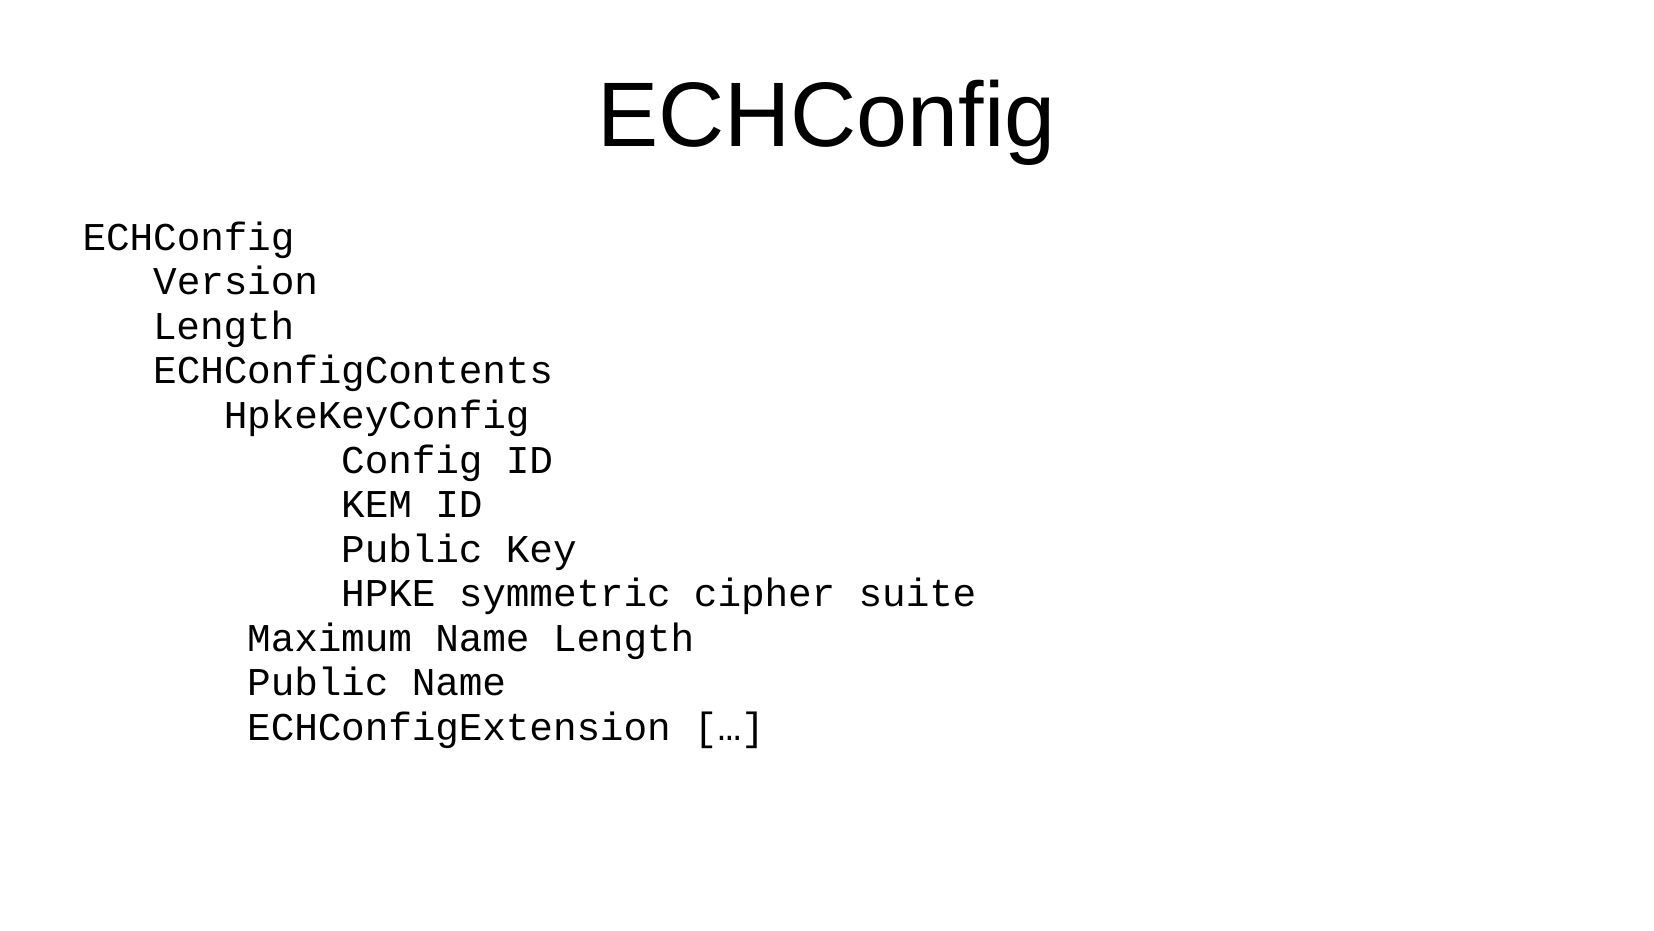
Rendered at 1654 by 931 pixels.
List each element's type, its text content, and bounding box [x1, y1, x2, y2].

title ECHConfig [82, 37, 1571, 193]
list ECHConfig Version Length ECHConfigContents HpkeKeyConfig Config ID KEM ID Public Key HPKE symmetric cipher suite Maximum Name Length Public Name ECHConfigExtension […] [82, 217, 1571, 758]
